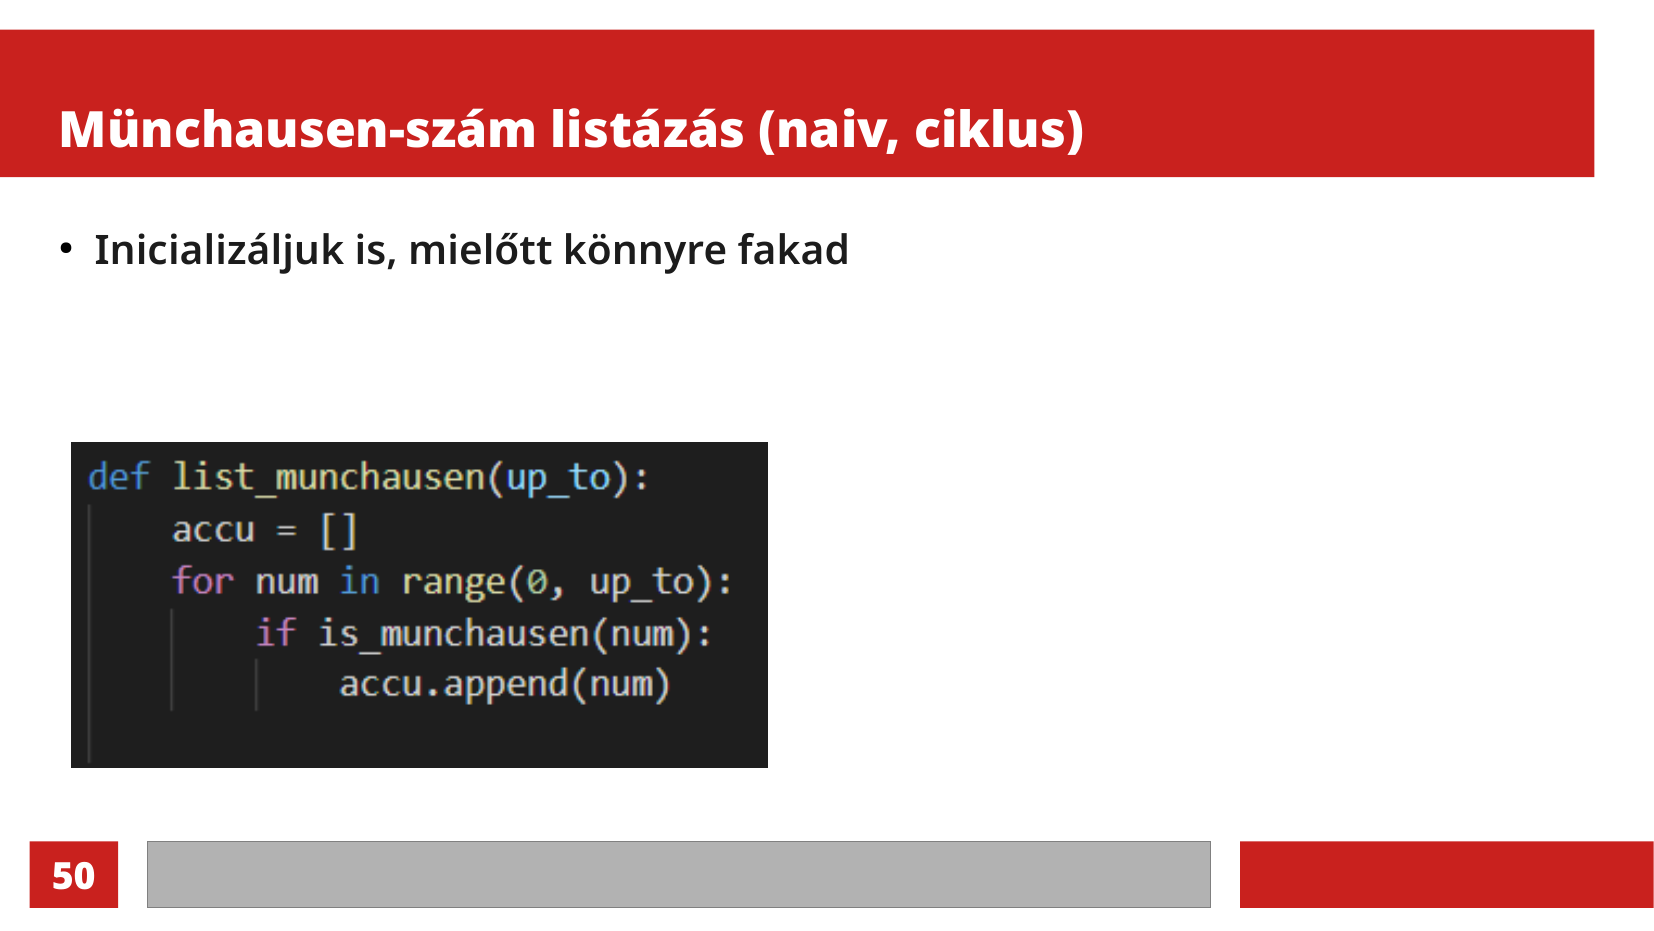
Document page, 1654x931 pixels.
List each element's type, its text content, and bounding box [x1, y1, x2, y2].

title Münchausen-szám listázás (naiv, ciklus) [59, 44, 1595, 163]
list Inicializáljuk is, mielőtt könnyre fakad [59, 221, 1565, 502]
picture [71, 442, 768, 768]
